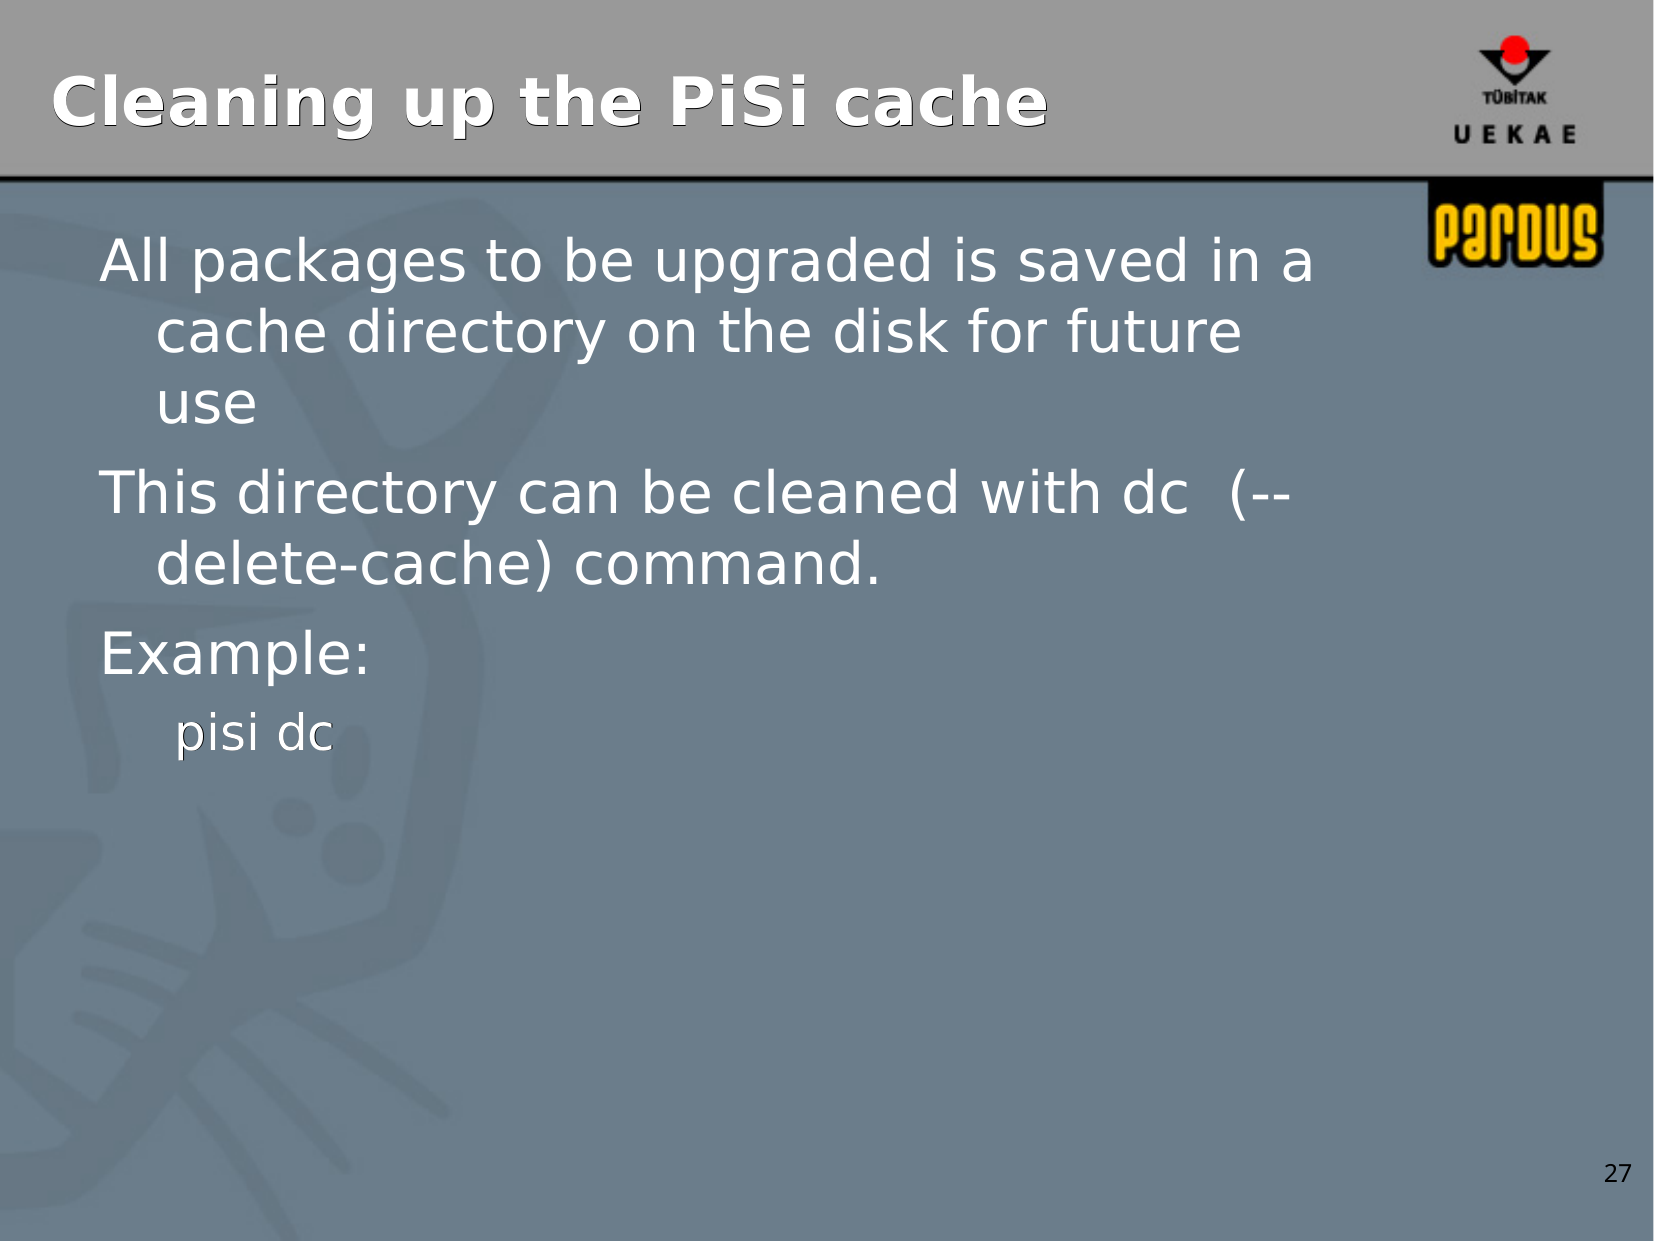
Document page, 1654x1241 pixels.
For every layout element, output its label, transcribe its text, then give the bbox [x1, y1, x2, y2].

list All packages to be upgraded is saved in a cache directory on the disk for future use This directory can be cleaned with dc (--delete-cache) command. Example: pisi dc [84, 216, 1343, 767]
title Cleaning up the PiSi cache [35, 43, 1449, 158]
picture [0, 0, 1654, 1241]
